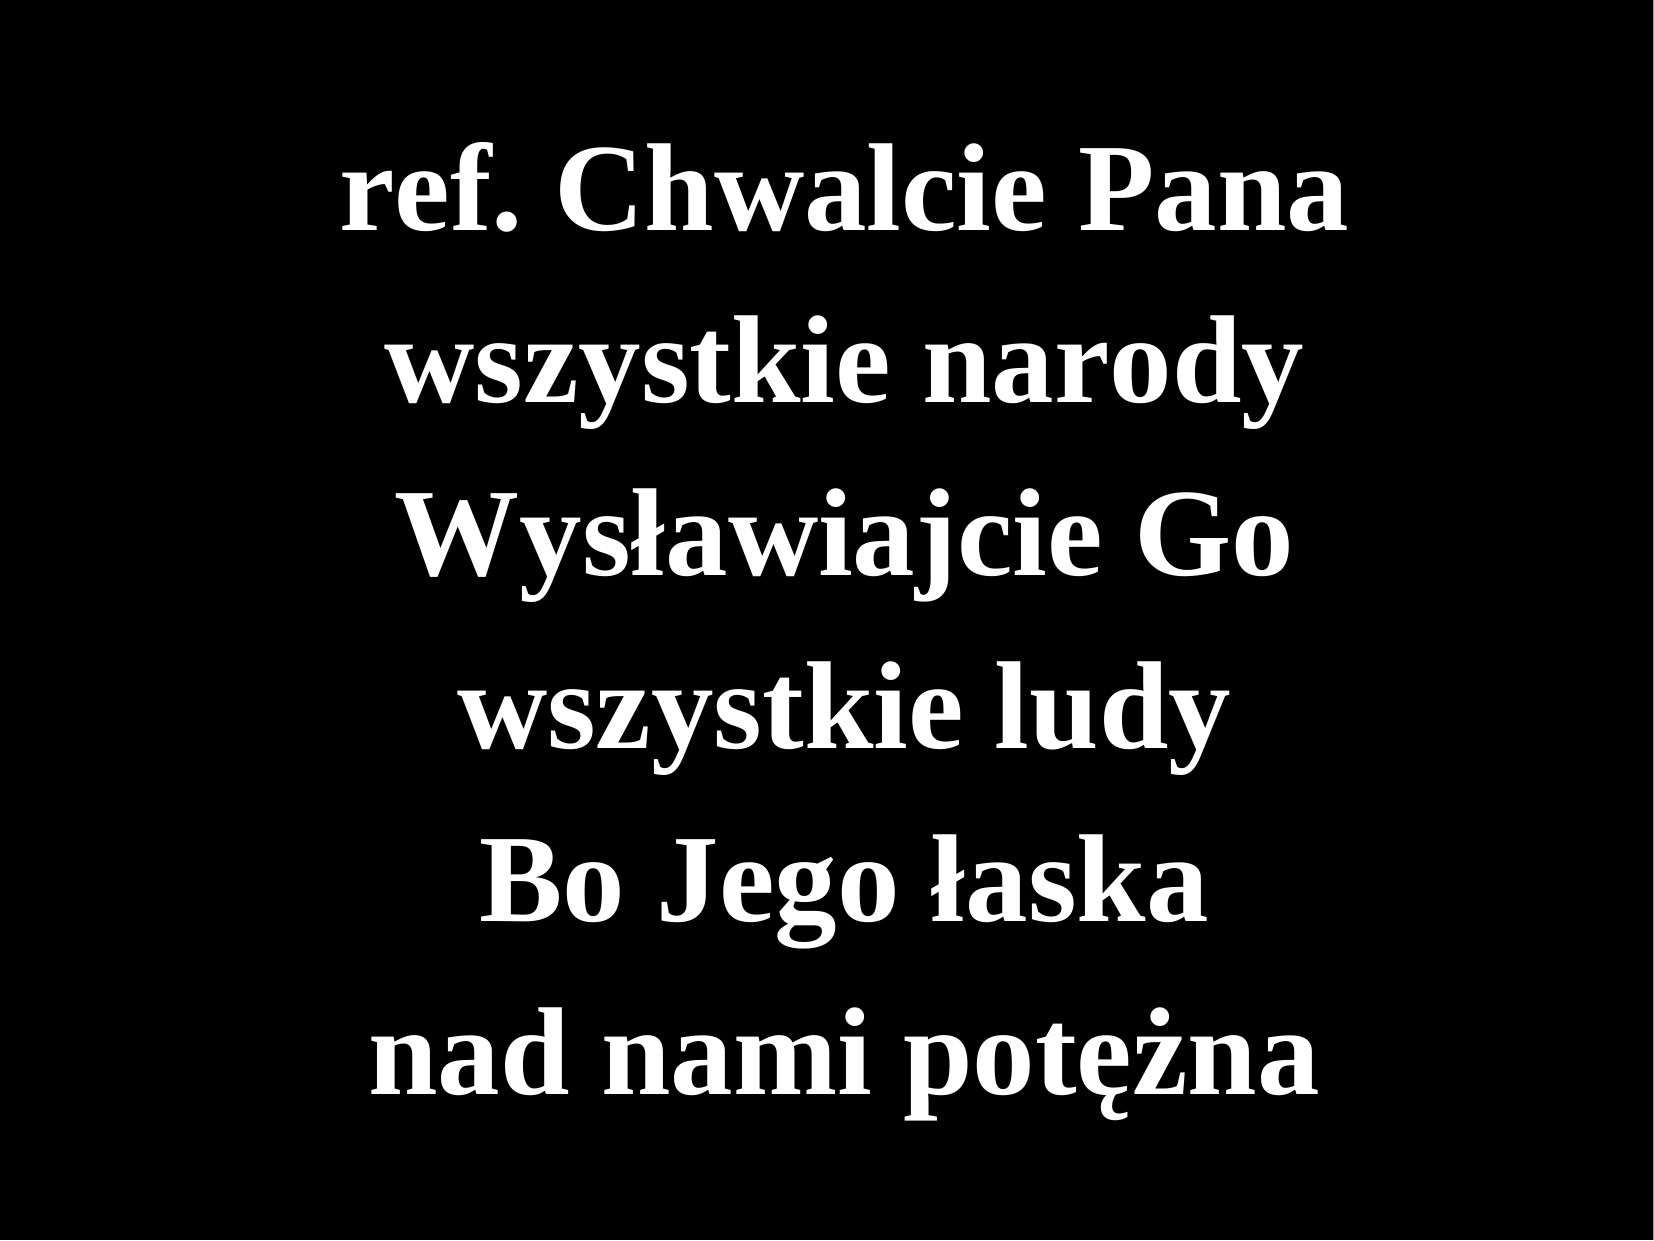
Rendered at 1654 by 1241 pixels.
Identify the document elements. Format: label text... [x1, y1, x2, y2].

subtitle ref. Chwalcie Pana ppp wszystkie narody ppp Wysławiajcie Go ppp wszystkie ludy ppp Bo Jego łaska ppp nad nami potężna [0, 0, 1654, 1241]
